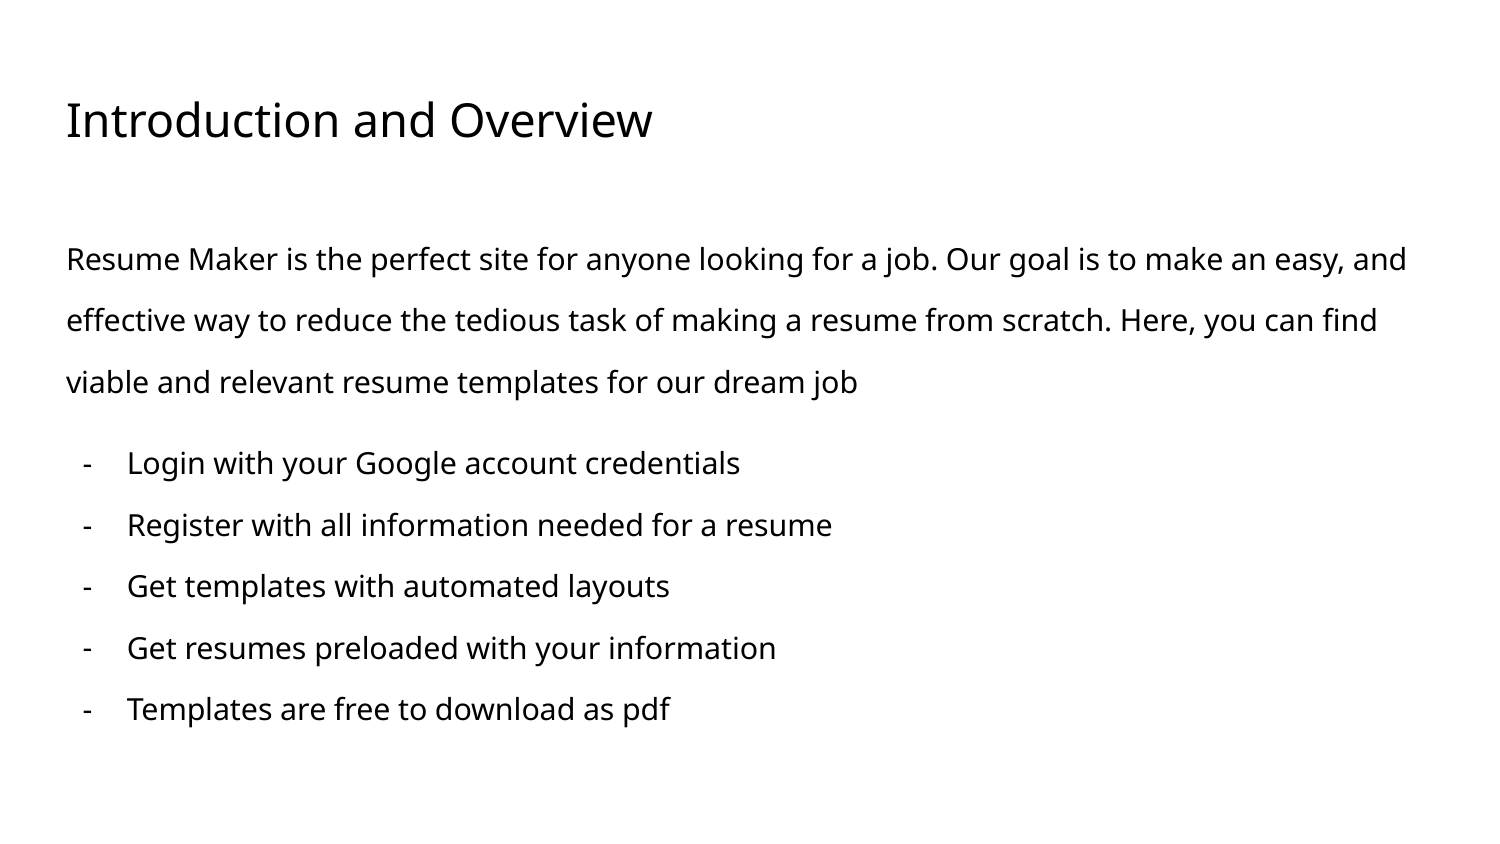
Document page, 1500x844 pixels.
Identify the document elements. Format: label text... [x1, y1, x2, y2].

list Resume Maker is the perfect site for anyone looking for a job. Our goal is to make an easy, and effective way to reduce the tedious task of making a resume from scratch. Here, you can find viable and relevant resume templates for our dream job Login with your Google account credentials Register with all information needed for a resume Get templates with automated layouts Get resumes preloaded with your information Templates are free to download as pdf [51, 202, 1449, 750]
title Introduction and Overview [51, 72, 1449, 167]
